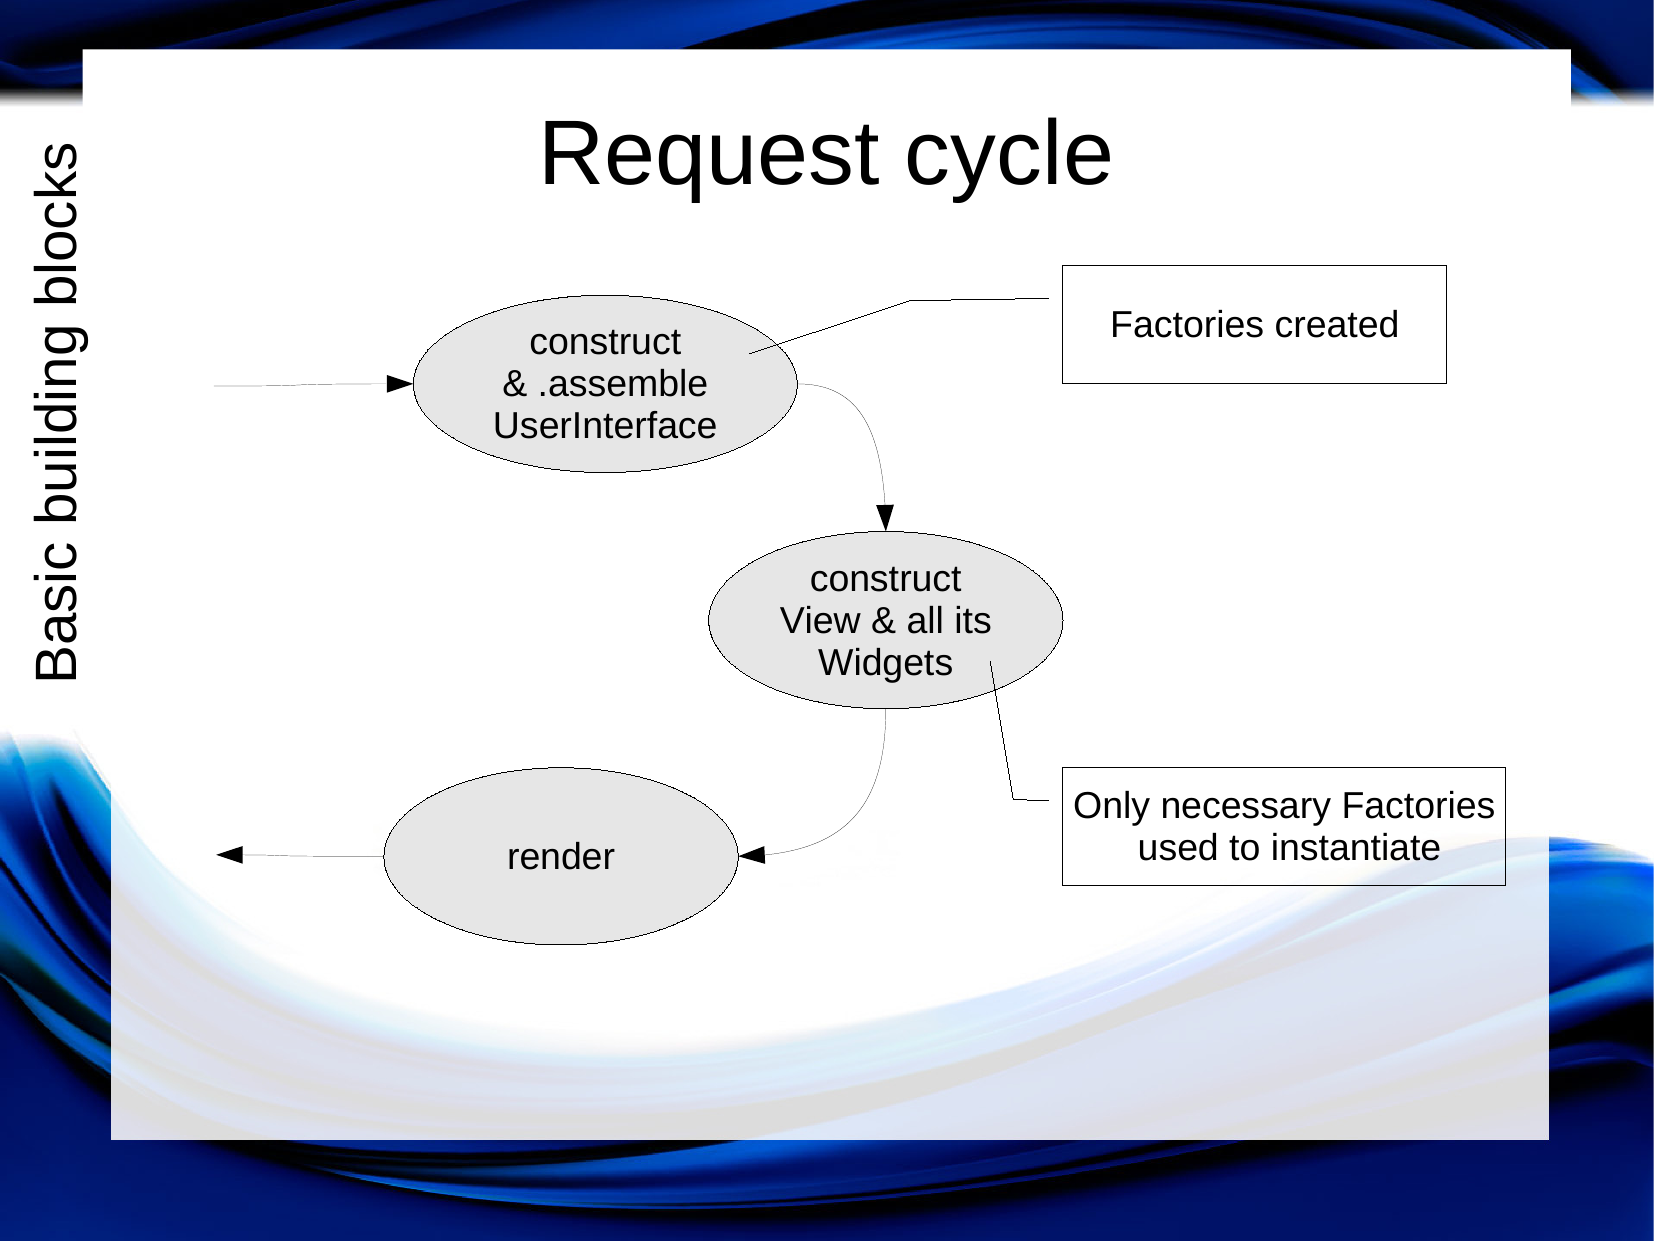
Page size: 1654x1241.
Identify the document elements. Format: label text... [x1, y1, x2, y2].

text_box Only necessary Factories used to instantiate [1063, 768, 1506, 886]
text_box construct View & all its Widgets [708, 531, 1064, 709]
title Request cycle [130, 49, 1571, 257]
title Basic building blocks [0, 29, 130, 798]
picture [0, 0, 1654, 1241]
text_box render [383, 767, 739, 945]
text_box construct & .assemble UserInterface [413, 295, 798, 473]
text_box Factories created [1063, 266, 1447, 384]
